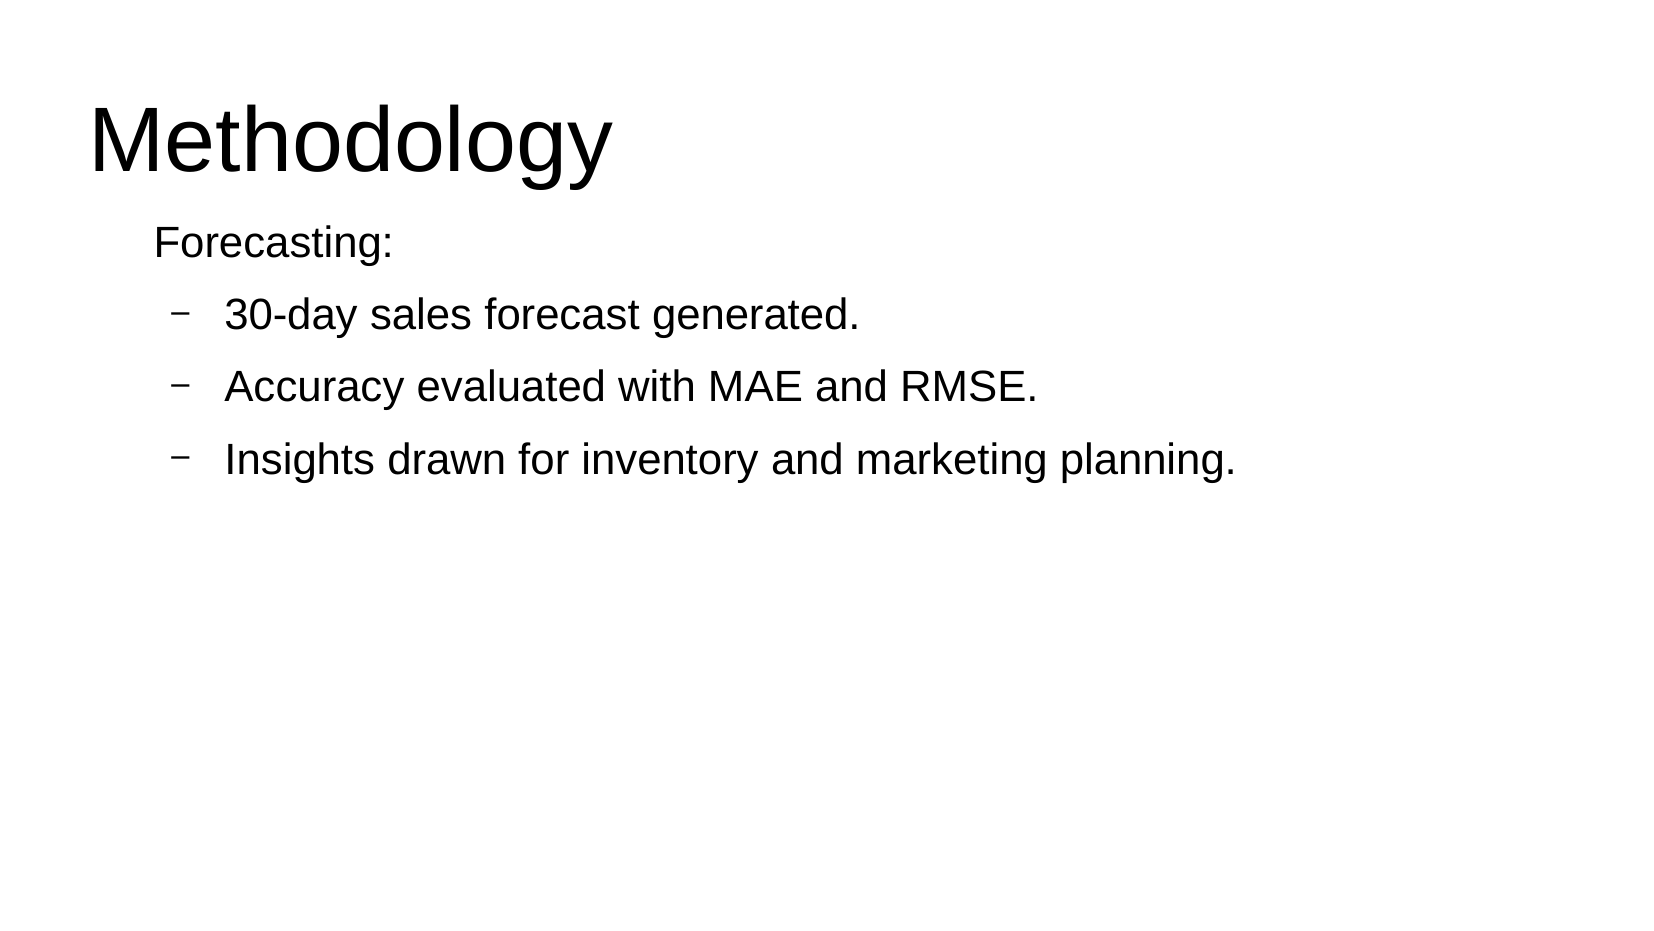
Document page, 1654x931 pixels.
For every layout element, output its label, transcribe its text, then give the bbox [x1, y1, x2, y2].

list Forecasting: 30-day sales forecast generated. Accuracy evaluated with MAE and RMSE. Insights drawn for inventory and marketing planning. [82, 217, 1571, 758]
title Methodology [88, 62, 1577, 218]
